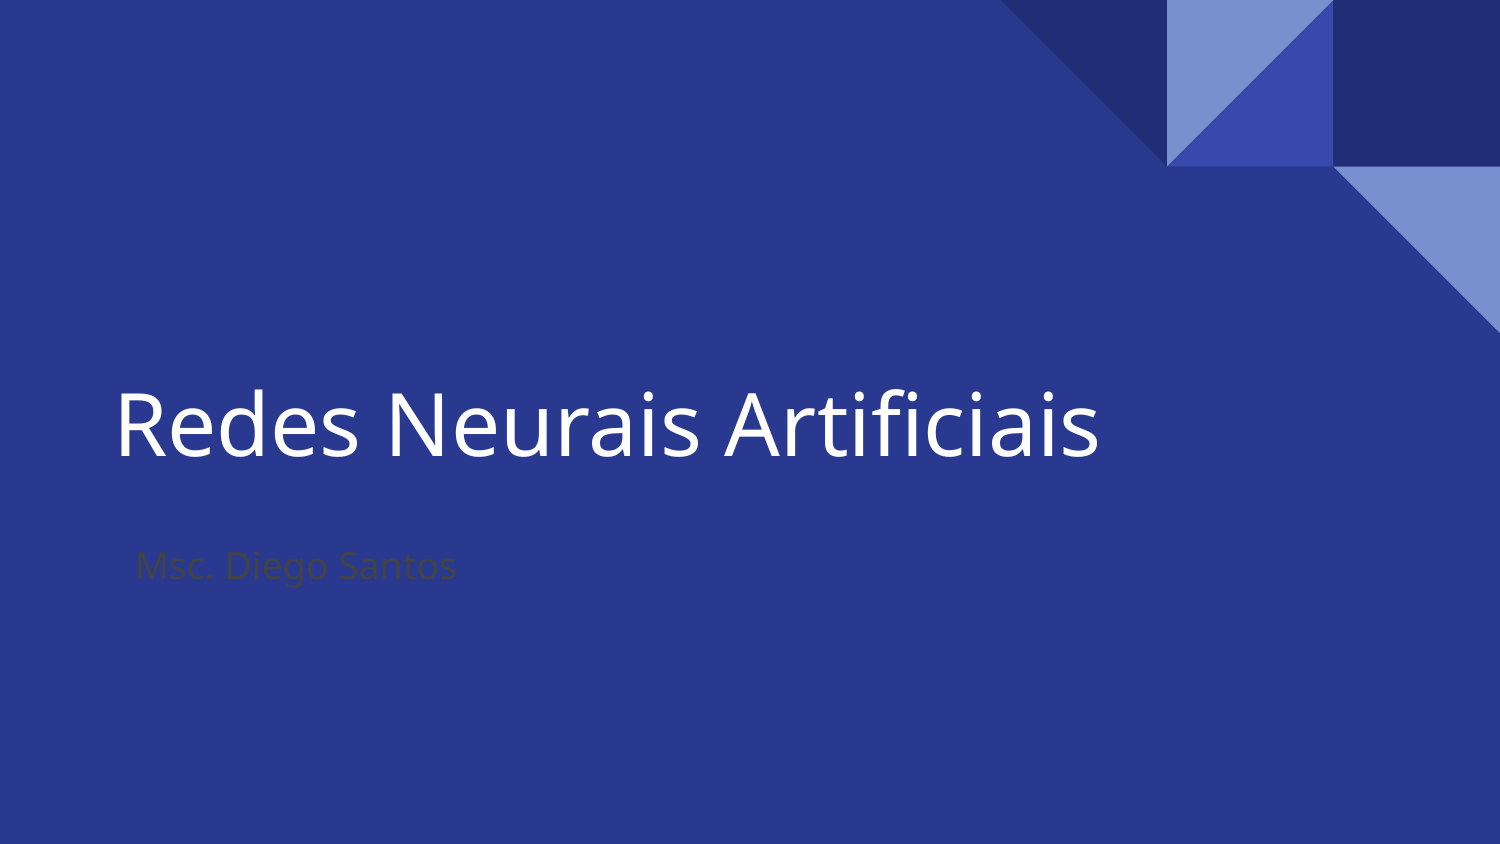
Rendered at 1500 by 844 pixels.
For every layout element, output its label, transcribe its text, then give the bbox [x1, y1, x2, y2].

subtitle Msc. Diego Santos [119, 520, 1381, 610]
title Redes Neurais Artificiais [98, 353, 1447, 491]
